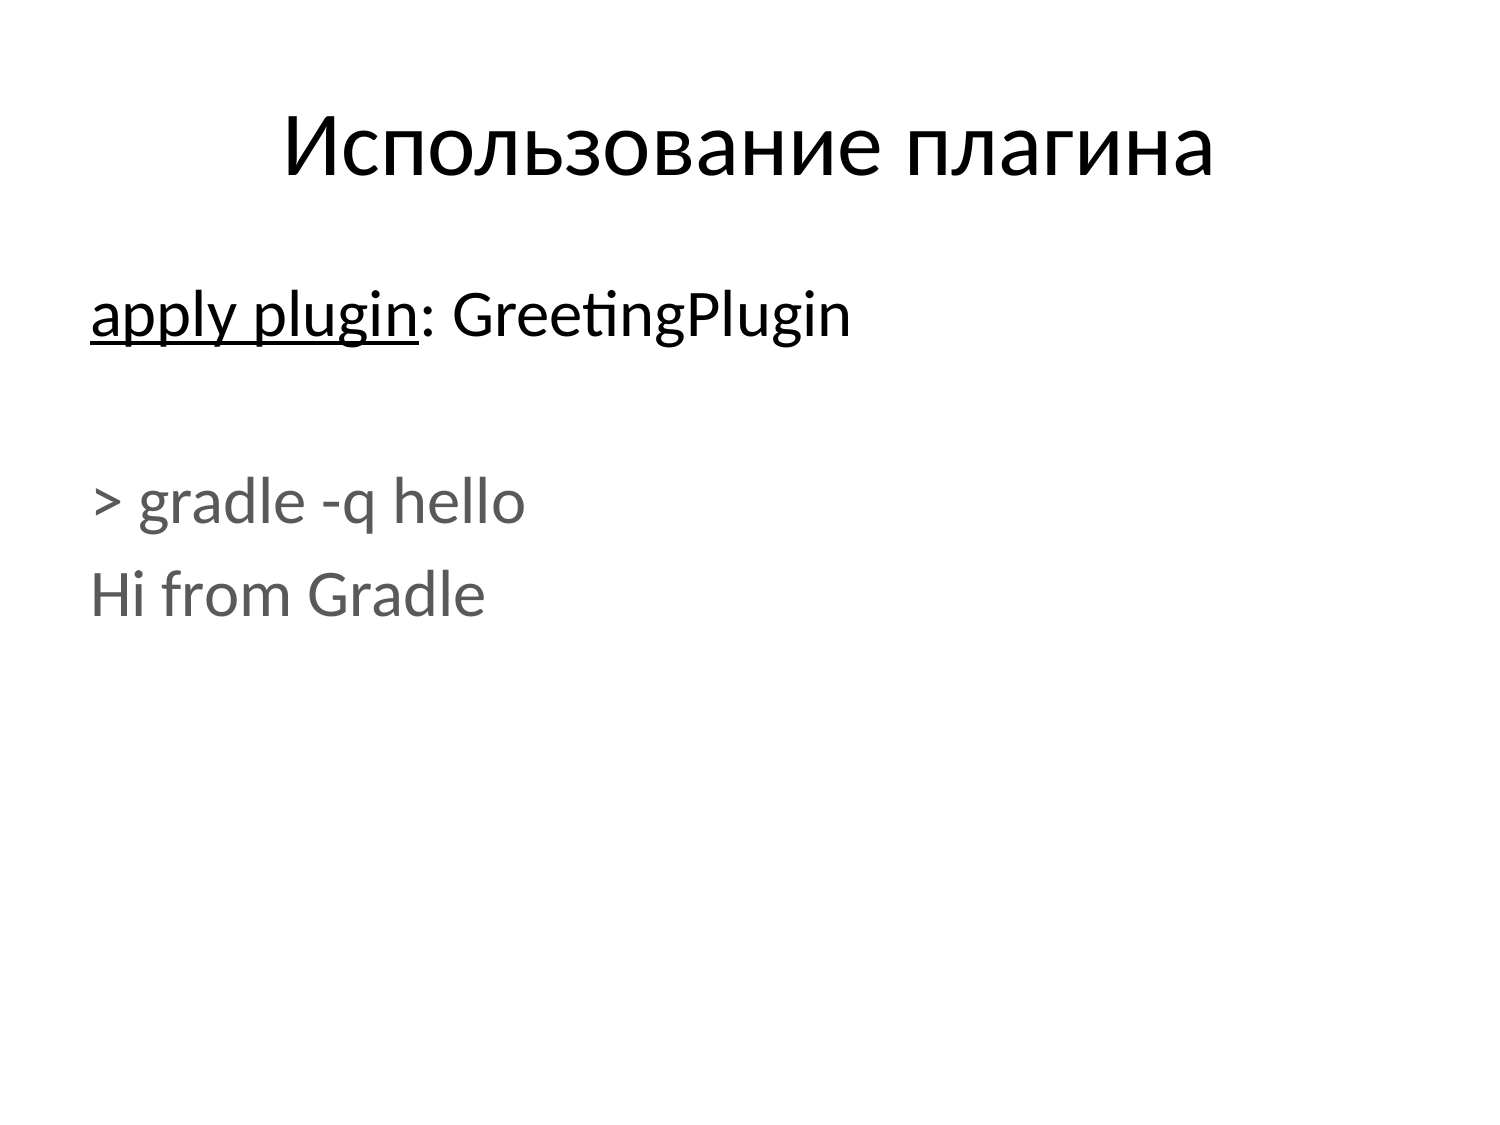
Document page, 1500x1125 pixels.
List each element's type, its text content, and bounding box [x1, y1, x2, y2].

title Использование плагина [75, 45, 1425, 233]
list apply plugin: GreetingPlugin > gradle -q hello Hi from Gradle [75, 262, 1425, 1005]
